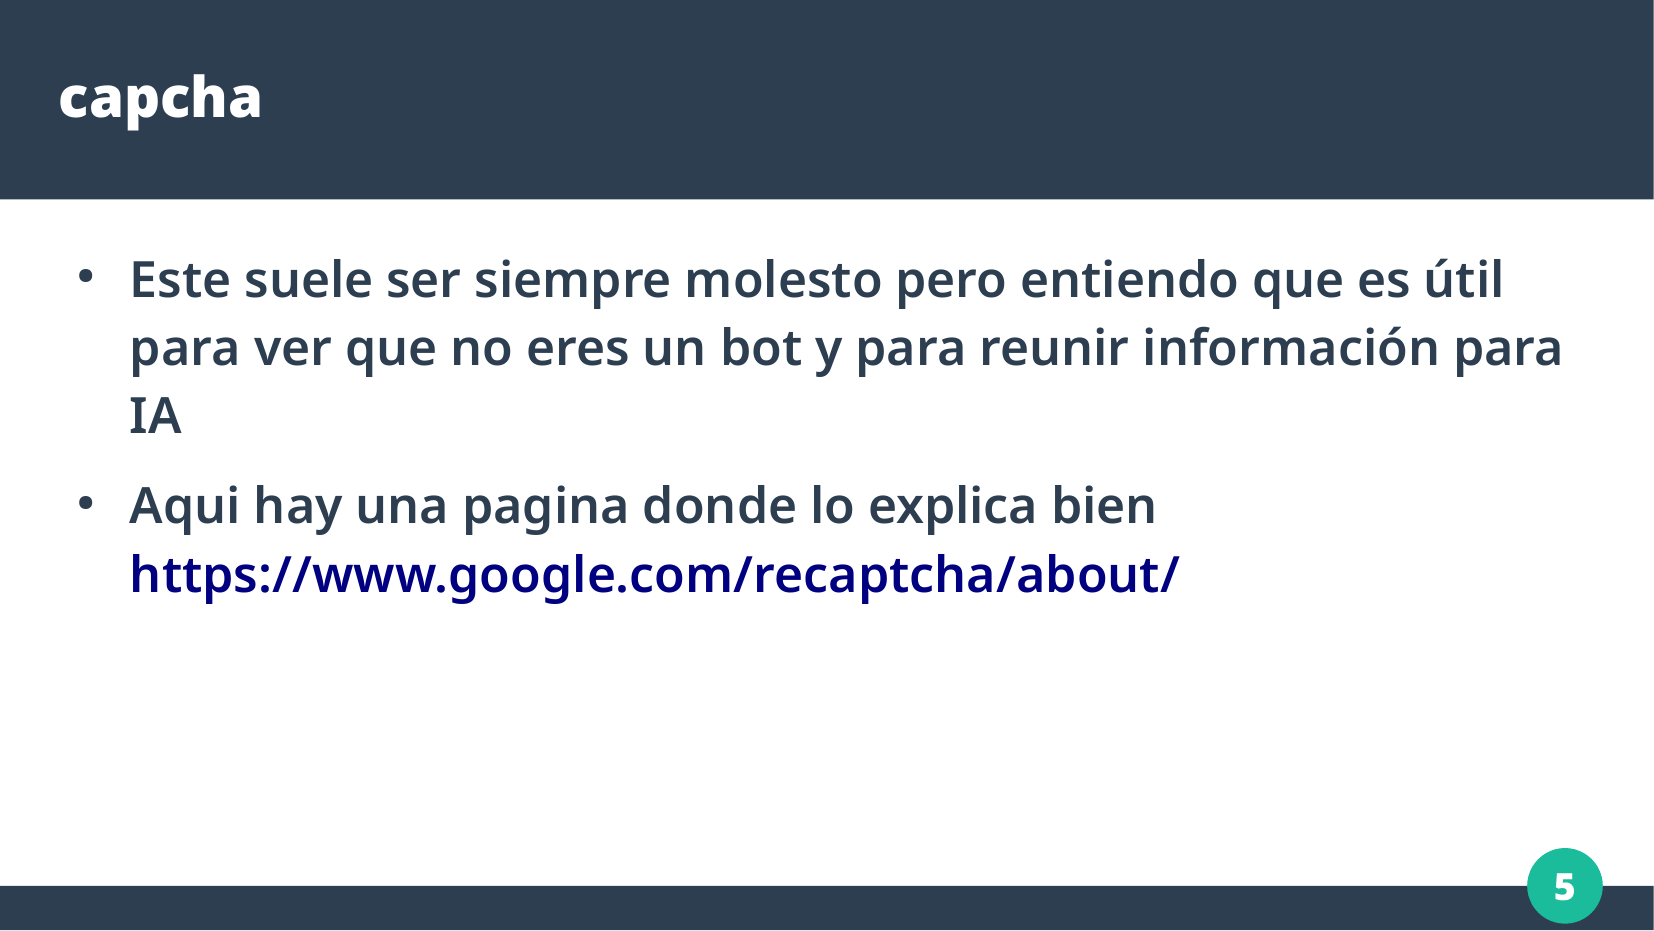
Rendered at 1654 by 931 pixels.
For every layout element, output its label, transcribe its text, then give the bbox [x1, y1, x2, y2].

list Este suele ser siempre molesto pero entiendo que es útil para ver que no eres un bot y para reunir información para IA Aqui hay una pagina donde lo explica bien https://www.google.com/recaptcha/about/ [59, 243, 1595, 864]
title capcha [59, 37, 1595, 156]
